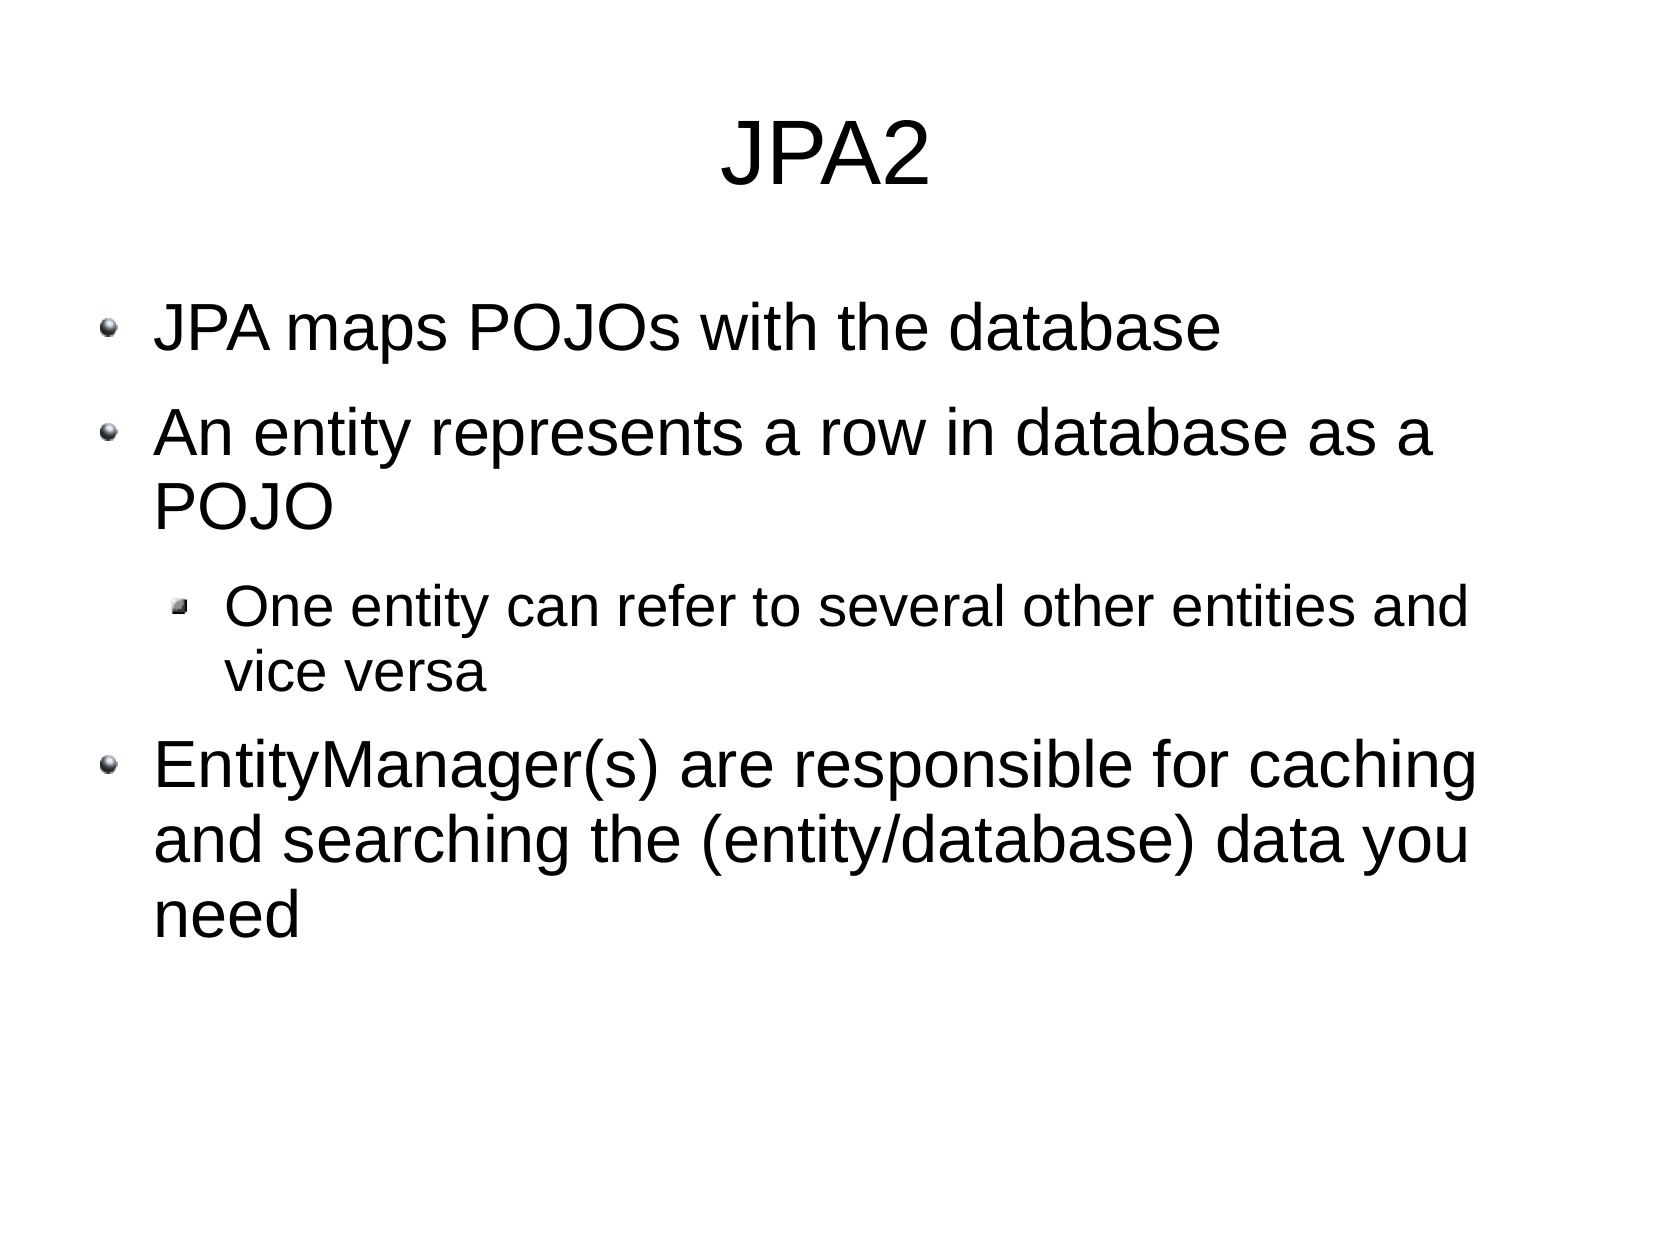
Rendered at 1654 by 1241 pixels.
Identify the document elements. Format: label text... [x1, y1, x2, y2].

title JPA2 [82, 49, 1571, 257]
list JPA maps POJOs with the database An entity represents a row in database as a POJO One entity can refer to several other entities and vice versa EntityManager(s) are responsible for caching and searching the (entity/database) data you need [82, 290, 1571, 1010]
